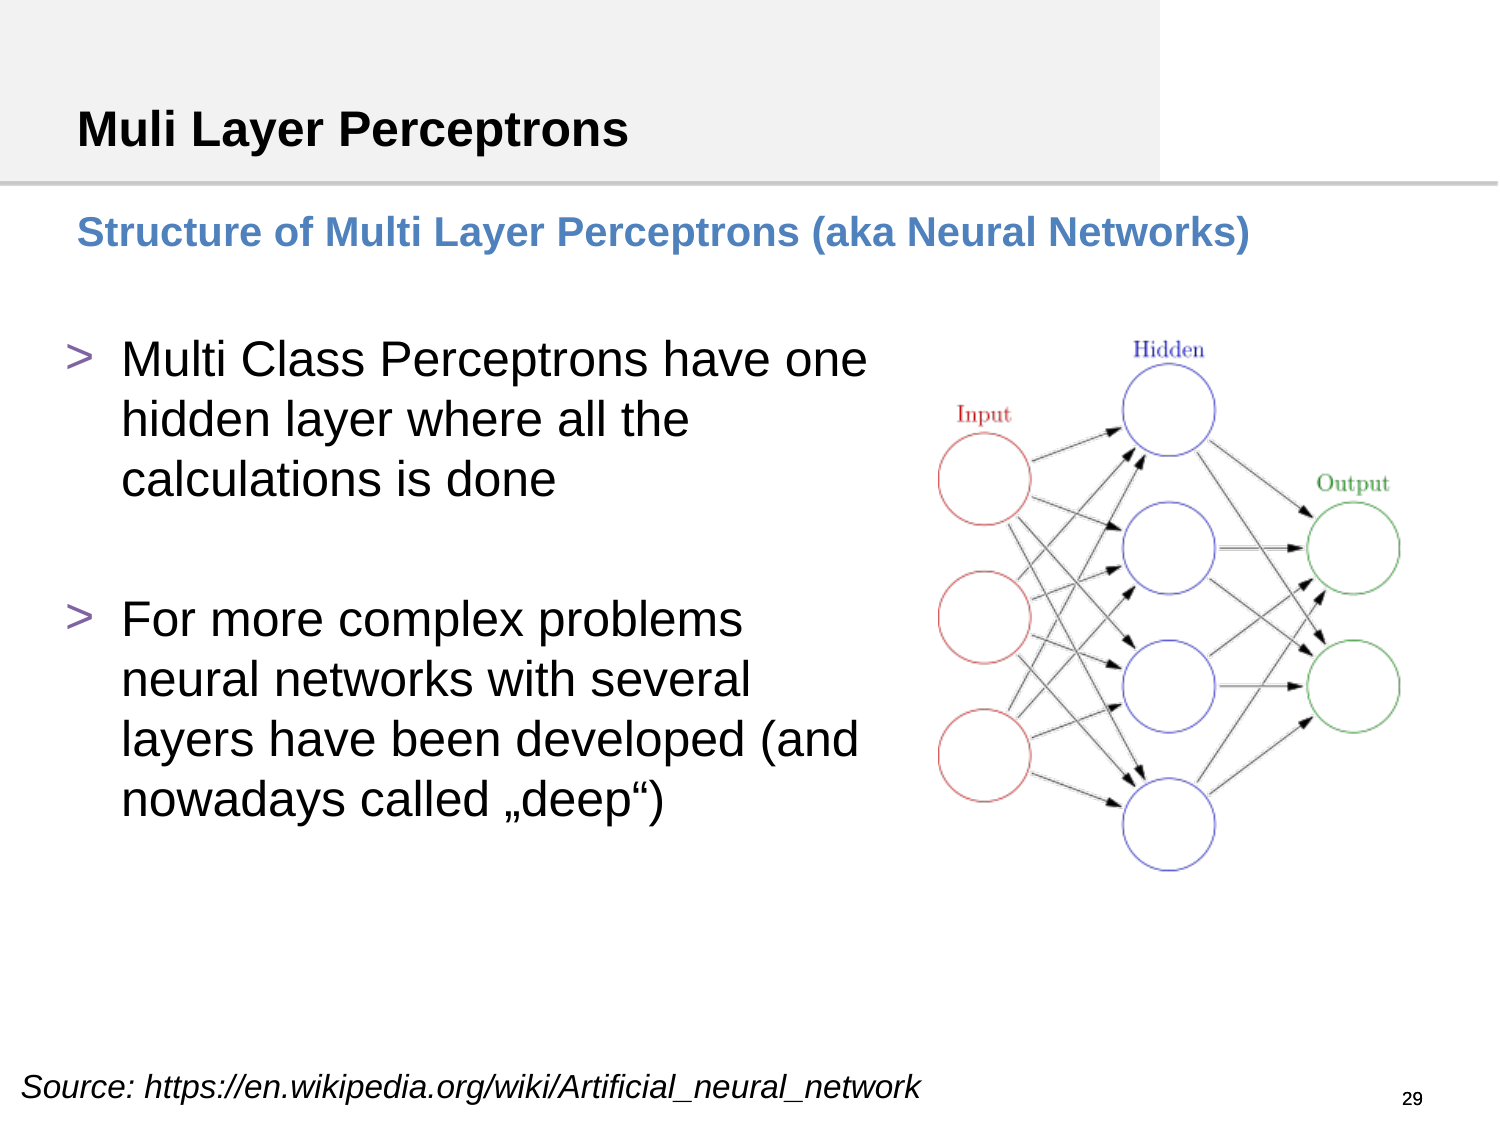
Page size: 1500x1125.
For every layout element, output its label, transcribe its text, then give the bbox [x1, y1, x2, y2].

text_box Muli Layer Perceptrons [76, 39, 1042, 157]
text_box Multi Class Perceptrons have one hidden layer where all the calculations is done For more complex problems neural networks with several layers have been developed (and nowadays called „deep“) [64, 326, 880, 1024]
text_box Structure of Multi Layer Perceptrons (aka Neural Networks) [76, 200, 1424, 259]
text_box Source: https://en.wikipedia.org/wiki/Artificial_neural_network [5, 1057, 1355, 1113]
picture [938, 338, 1402, 895]
